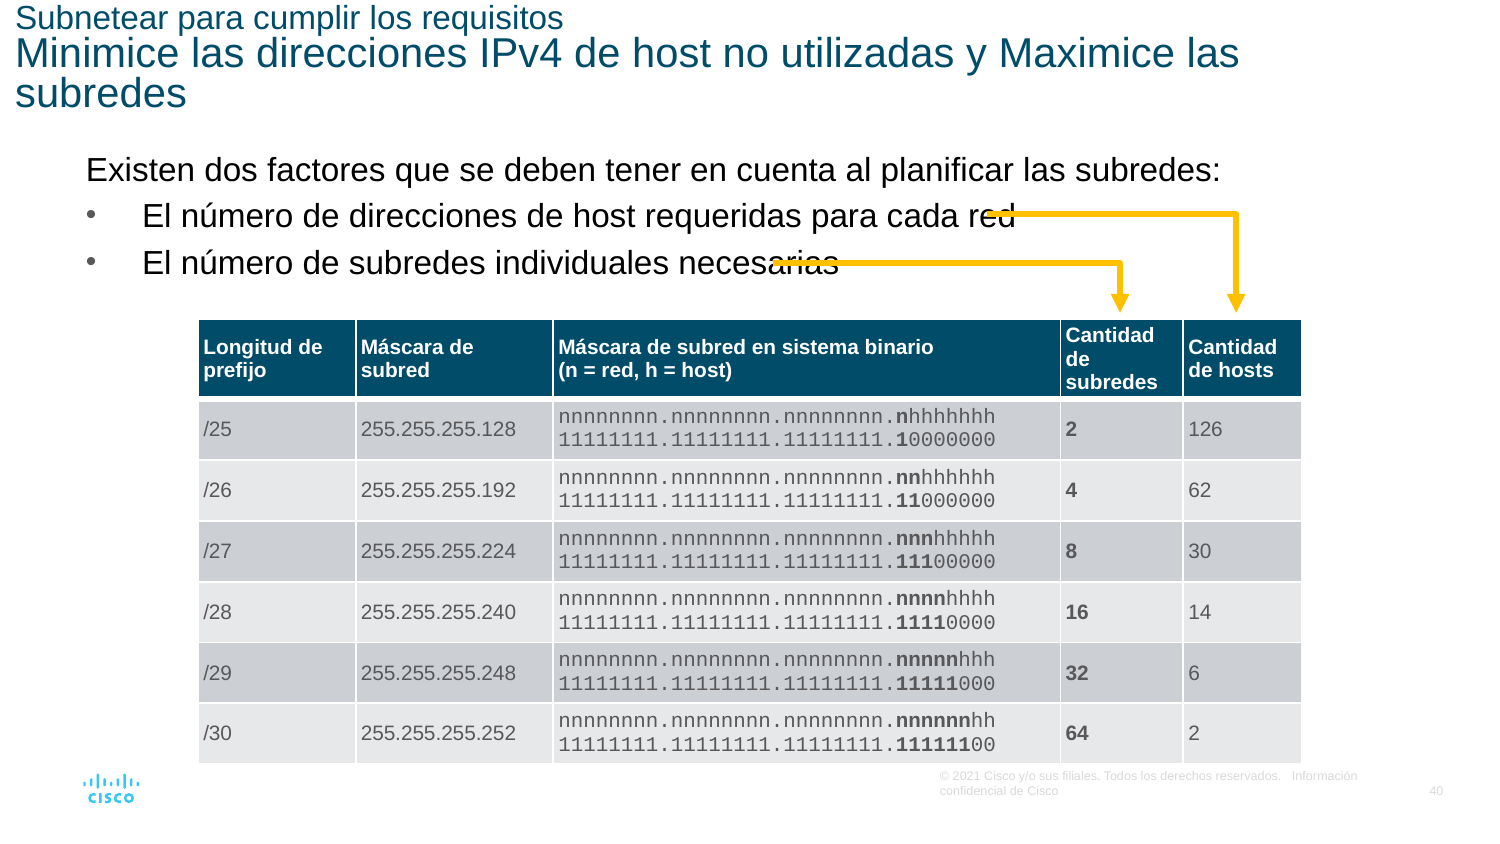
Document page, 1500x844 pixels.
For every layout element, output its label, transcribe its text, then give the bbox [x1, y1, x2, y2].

table_cell 255.255.255.128 [357, 402, 552, 459]
title Subnetear para cumplir los requisitos Minimice las direcciones IPv4 de host no utilizadas y Maximice las subredes [0, 0, 1369, 121]
table_cell 16 [1061, 583, 1182, 642]
table_cell 4 [1061, 461, 1182, 520]
table_cell /30 [199, 704, 355, 763]
table_cell /28 [199, 583, 355, 642]
table_cell 255.255.255.240 [357, 583, 552, 642]
table_cell 255.255.255.192 [357, 461, 552, 520]
table_cell 8 [1061, 522, 1182, 581]
table_cell 64 [1061, 704, 1182, 763]
table_cell 255.255.255.252 [357, 704, 552, 763]
table_cell nnnnnnnn.nnnnnnnn.nnnnnnnn.nnnnnhhh 11111111.11111111.11111111.11111000 [554, 643, 1060, 702]
table_cell nnnnnnnn.nnnnnnnn.nnnnnnnn.nnhhhhhh 11111111.11111111.11111111.11000000 [554, 461, 1060, 520]
table_cell 2 [1184, 704, 1301, 763]
table_cell 2 [1061, 402, 1182, 459]
table_cell nnnnnnnn.nnnnnnnn.nnnnnnnn.nhhhhhhh 11111111.11111111.11111111.10000000 [554, 402, 1060, 459]
table_cell 6 [1184, 643, 1301, 702]
table_cell nnnnnnnn.nnnnnnnn.nnnnnnnn.nnnnnnhh 11111111.11111111.11111111.11111100 [554, 704, 1060, 763]
table_header Cantidad de hosts [1184, 320, 1301, 396]
table_header Máscara de subred en sistema binario (n = red, h = host) [554, 320, 1060, 396]
list Existen dos factores que se deben tener en cuenta al planificar las subredes: El número de direcciones de host requeridas para cada red El número de subredes individuales necesarias [70, 140, 1430, 300]
table_cell 30 [1184, 522, 1301, 581]
table_cell 255.255.255.224 [357, 522, 552, 581]
table_cell 14 [1184, 583, 1301, 642]
table_cell 126 [1184, 402, 1301, 459]
table_cell nnnnnnnn.nnnnnnnn.nnnnnnnn.nnnnhhhh 11111111.11111111.11111111.11110000 [554, 583, 1060, 642]
table_header Cantidad de subredes [1061, 320, 1182, 396]
table_cell nnnnnnnn.nnnnnnnn.nnnnnnnn.nnnhhhhh 11111111.11111111.11111111.11100000 [554, 522, 1060, 581]
table_header Máscara de subred [357, 320, 552, 396]
table_cell 255.255.255.248 [357, 643, 552, 702]
table_header Longitud de prefijo [199, 320, 355, 396]
table_cell 32 [1061, 643, 1182, 702]
table_cell /27 [199, 522, 355, 581]
table_cell /29 [199, 643, 355, 702]
table_cell /26 [199, 461, 355, 520]
table_cell /25 [199, 402, 355, 459]
table_cell 62 [1184, 461, 1301, 520]
